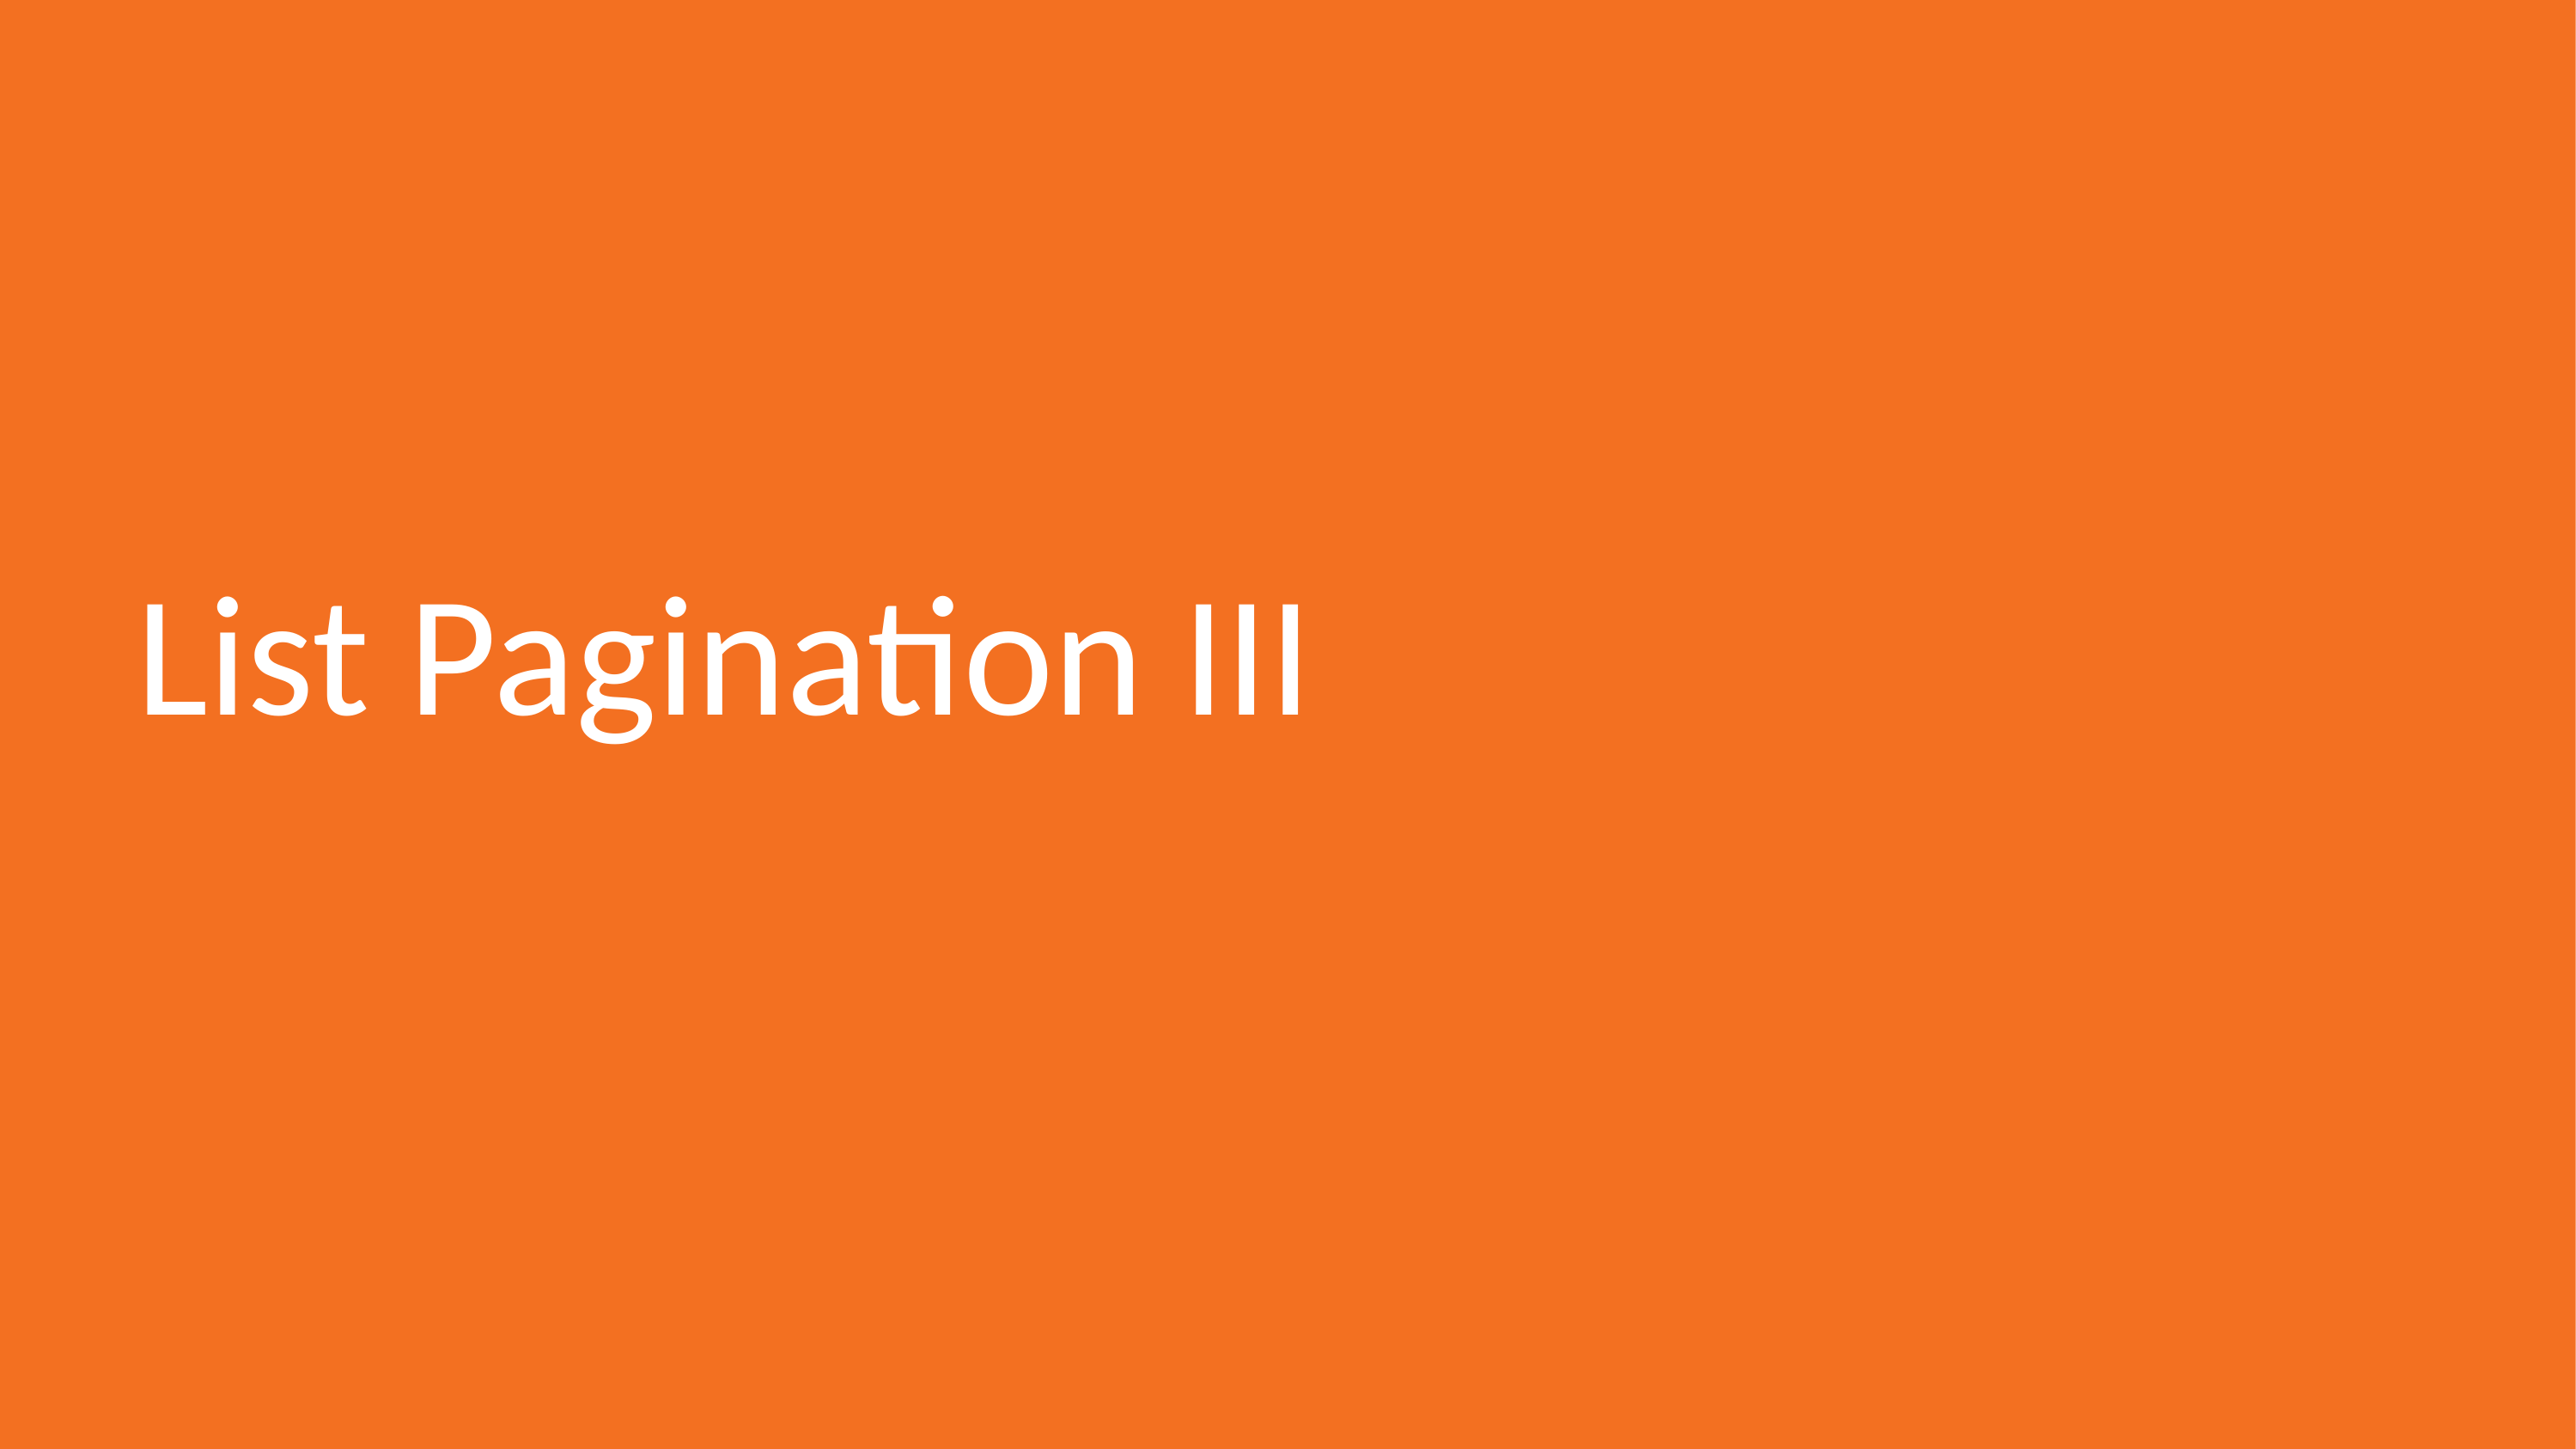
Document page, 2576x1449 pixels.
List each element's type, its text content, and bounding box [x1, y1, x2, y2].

title List Pagination III [110, 512, 2427, 776]
